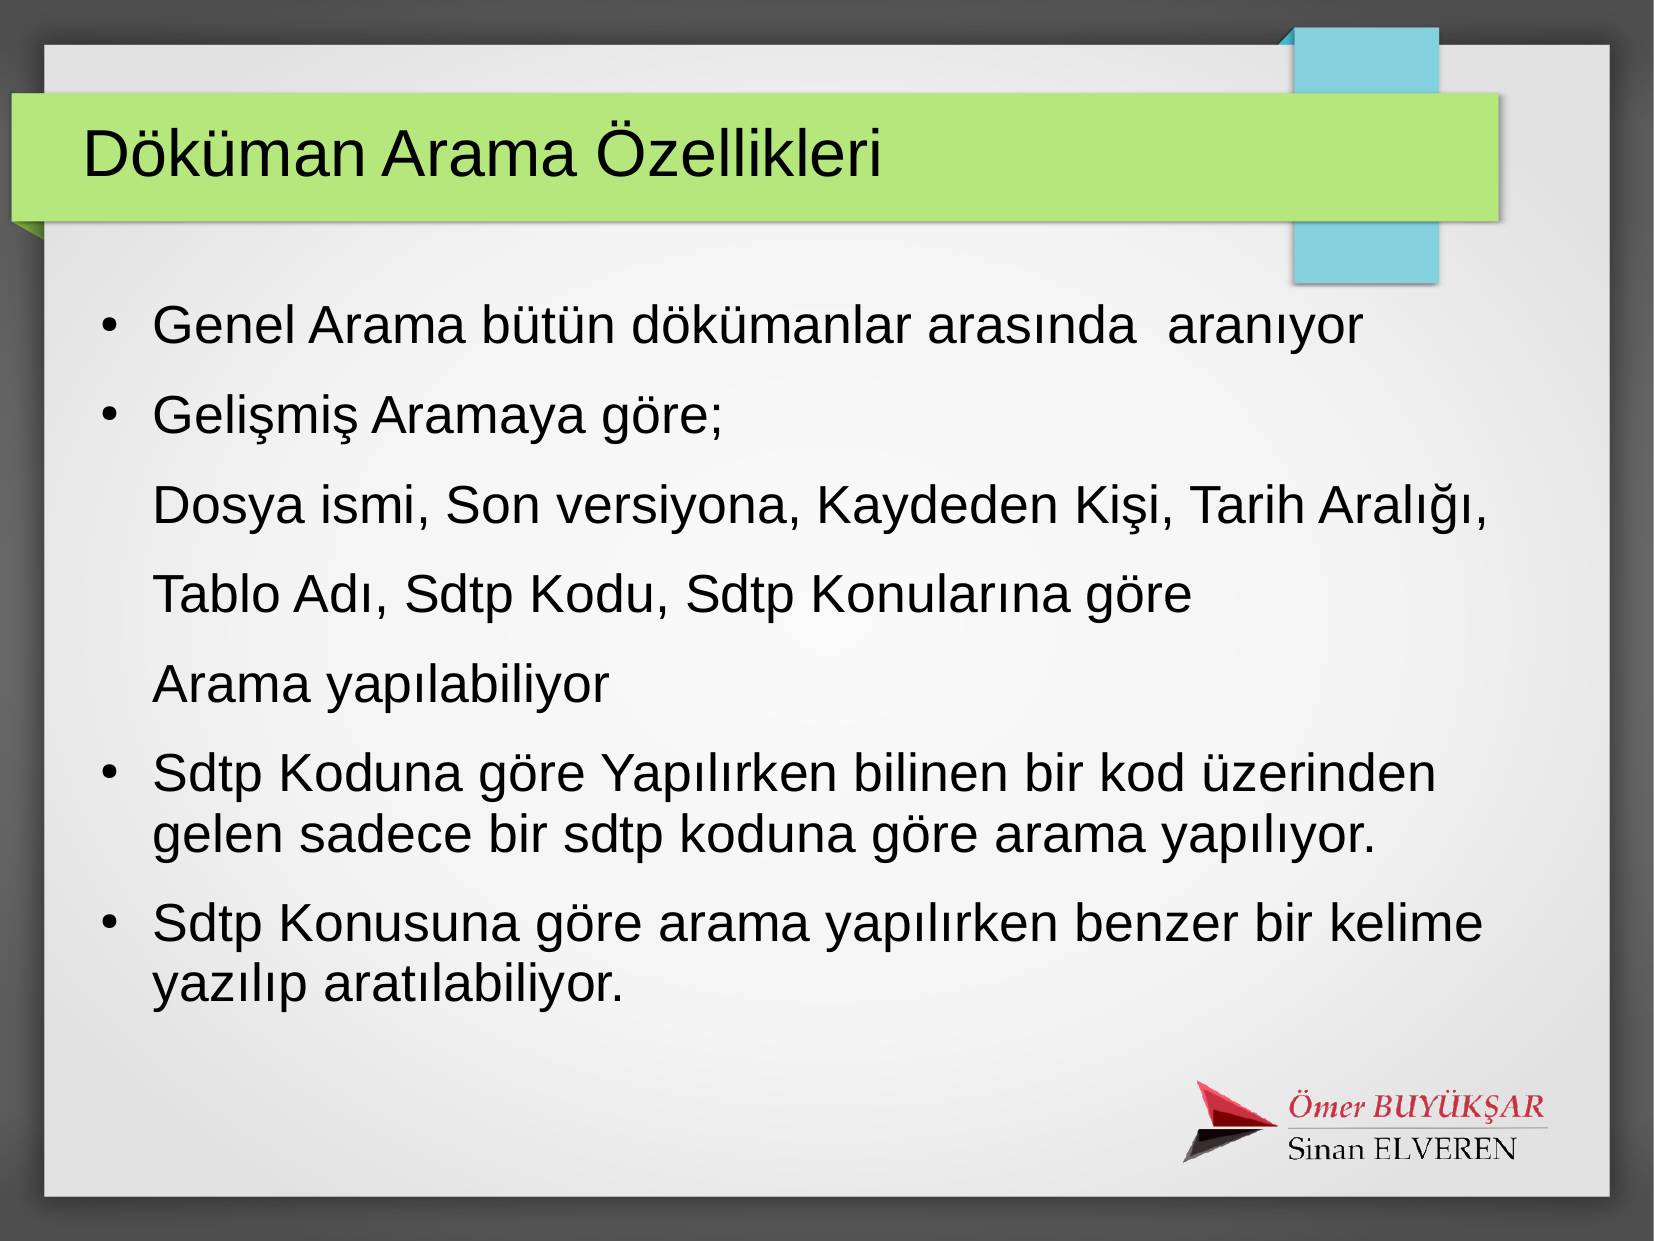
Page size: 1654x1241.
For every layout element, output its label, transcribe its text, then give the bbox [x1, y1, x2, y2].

title Döküman Arama Özellikleri [82, 94, 1264, 213]
list Genel Arama bütün dökümanlar arasında aranıyor Gelişmiş Aramaya göre; Dosya ismi, Son versiyona, Kaydeden Kişi, Tarih Aralığı, Tablo Adı, Sdtp Kodu, Sdtp Konularına göre Arama yapılabiliyor Sdtp Koduna göre Yapılırken bilinen bir kod üzerinden gelen sadece bir sdtp koduna göre arama yapılıyor. Sdtp Konusuna göre arama yapılırken benzer bir kelime yazılıp aratılabiliyor. [82, 295, 1571, 1015]
picture [0, 0, 1654, 1241]
